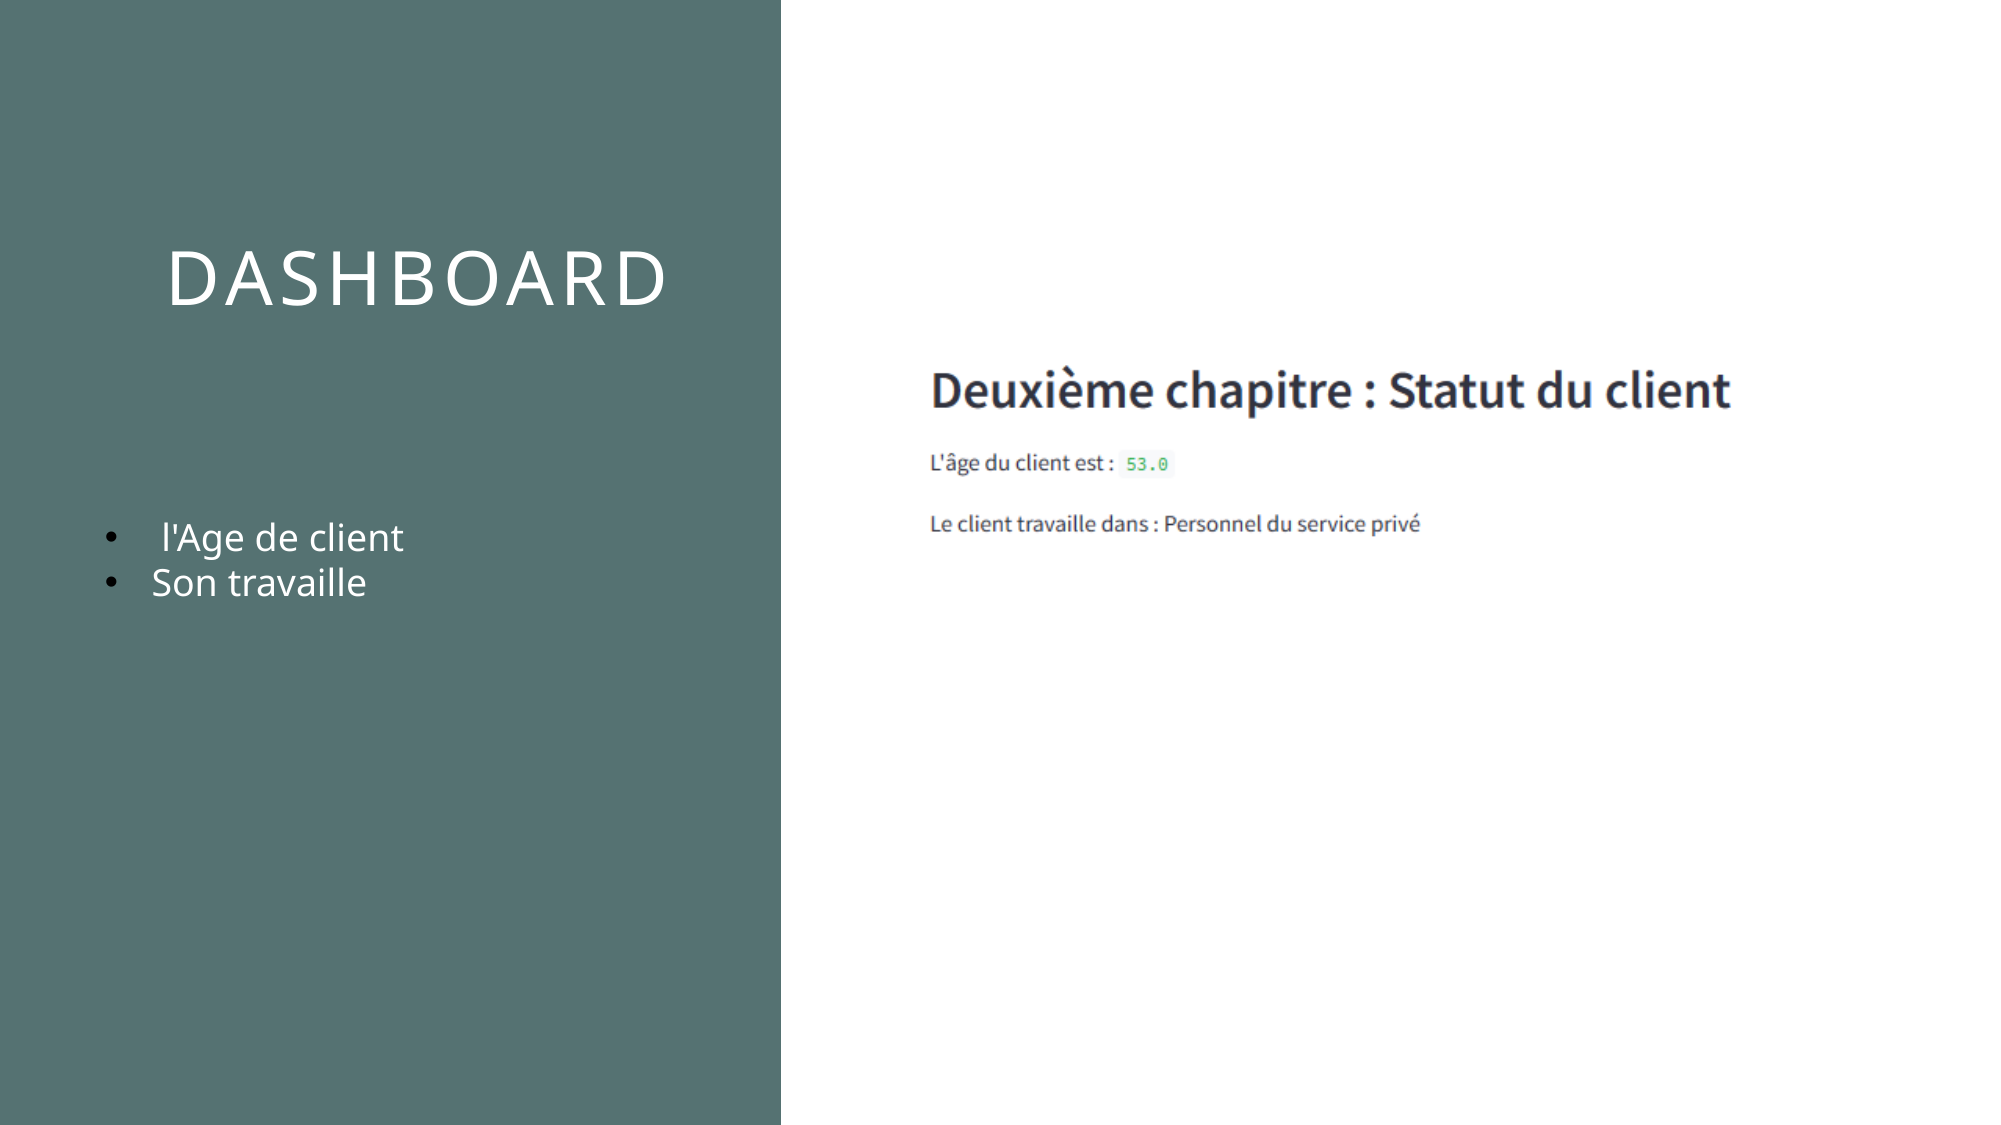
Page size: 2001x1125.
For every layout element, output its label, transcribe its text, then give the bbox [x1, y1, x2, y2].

title Dashboard [141, 112, 694, 329]
picture [898, 328, 1753, 582]
text_box [0, 0, 2000, 1125]
text_box l'Age de client Son travaille [89, 506, 692, 658]
